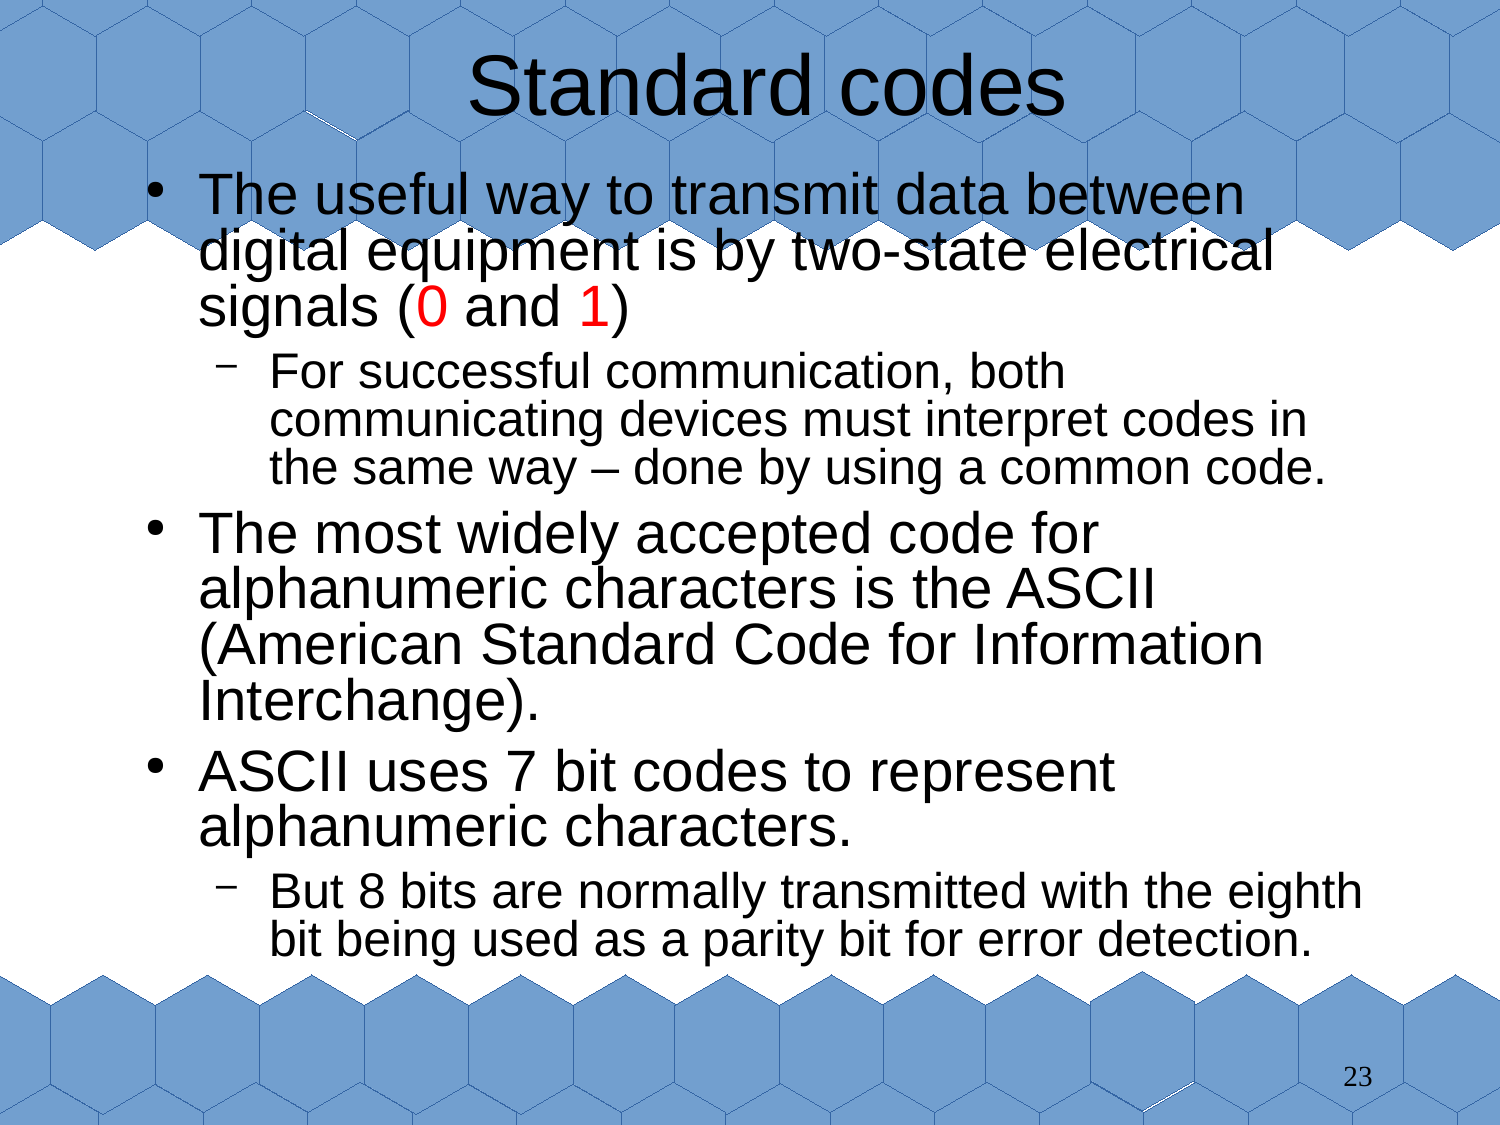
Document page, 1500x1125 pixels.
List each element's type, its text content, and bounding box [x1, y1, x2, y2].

list The useful way to transmit data between digital equipment is by two-state electrical signals (0 and 1) For successful communication, both communicating devices must interpret codes in the same way – done by using a common code. The most widely accepted code for alphanumeric characters is the ASCII (American Standard Code for Information Interchange). ASCII uses 7 bit codes to represent alphanumeric characters. But 8 bits are normally transmitted with the eighth bit being used as a parity bit for error detection. [112, 162, 1388, 1025]
text_box <number> [1074, 1050, 1388, 1125]
title Standard codes [112, 0, 1388, 162]
